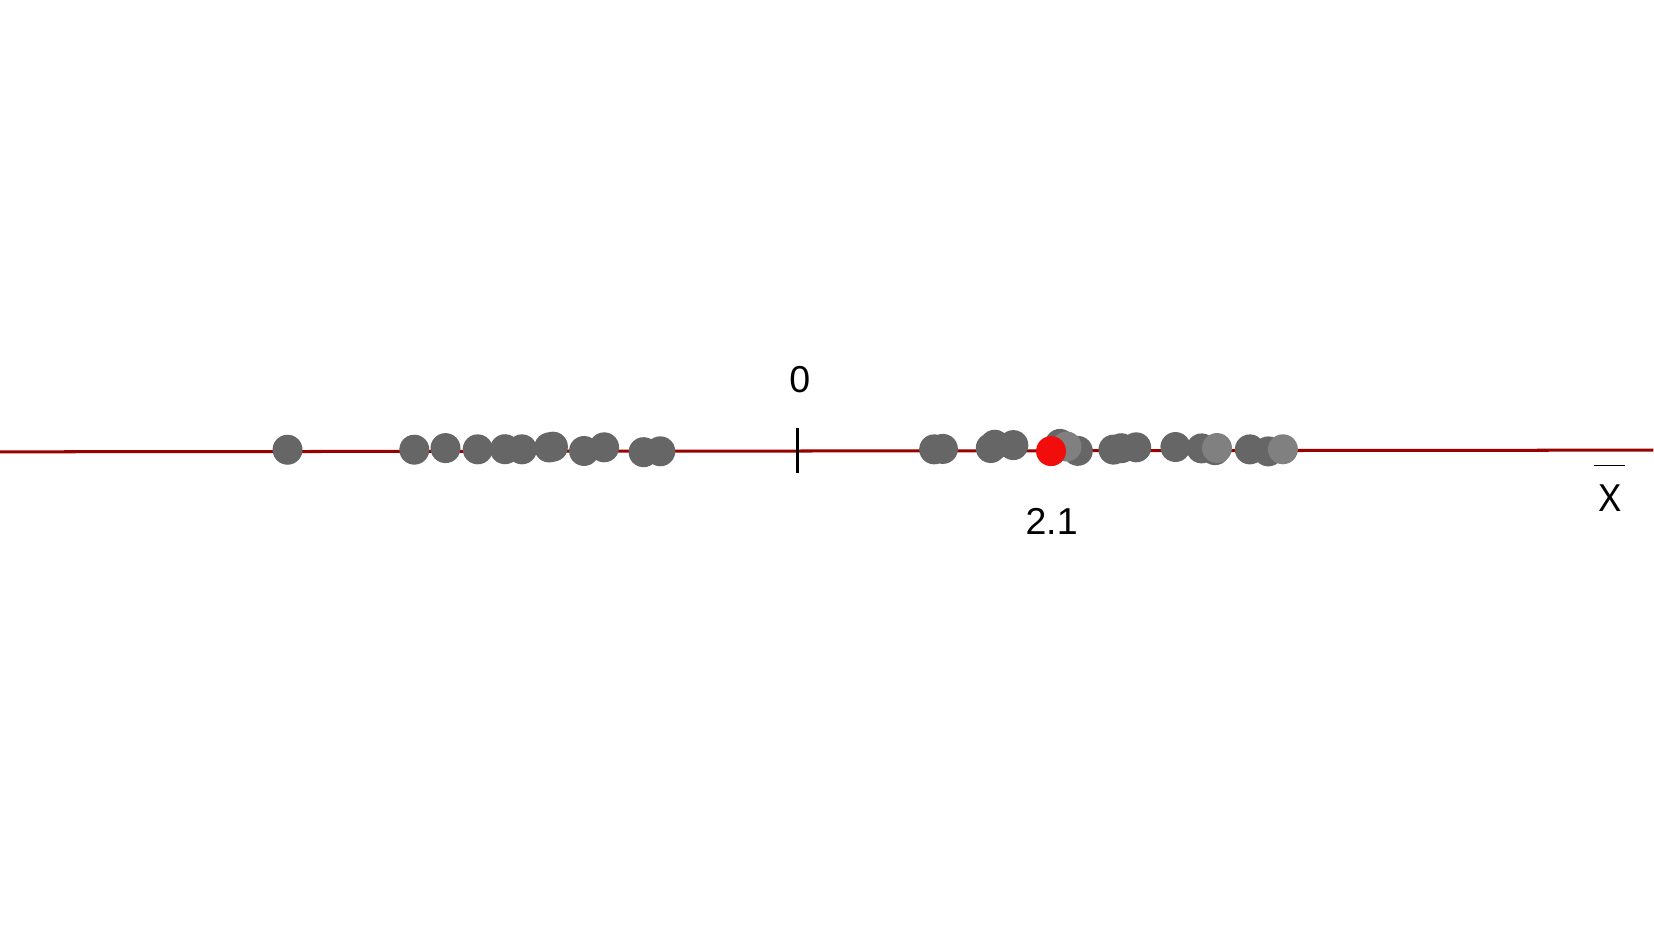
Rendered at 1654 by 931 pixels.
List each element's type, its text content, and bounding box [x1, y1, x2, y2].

text_box 2.1 [1010, 493, 1093, 550]
text_box [569, 432, 620, 467]
text_box [1234, 434, 1298, 467]
text_box X [1584, 463, 1645, 516]
text_box [1160, 432, 1233, 466]
text_box [462, 431, 568, 465]
text_box [399, 433, 461, 465]
text_box [975, 429, 1029, 464]
text_box [1098, 432, 1152, 465]
text_box [628, 436, 676, 468]
text_box [919, 433, 958, 465]
text_box 0 [774, 351, 826, 409]
text_box [1036, 428, 1093, 467]
text_box [272, 434, 303, 465]
